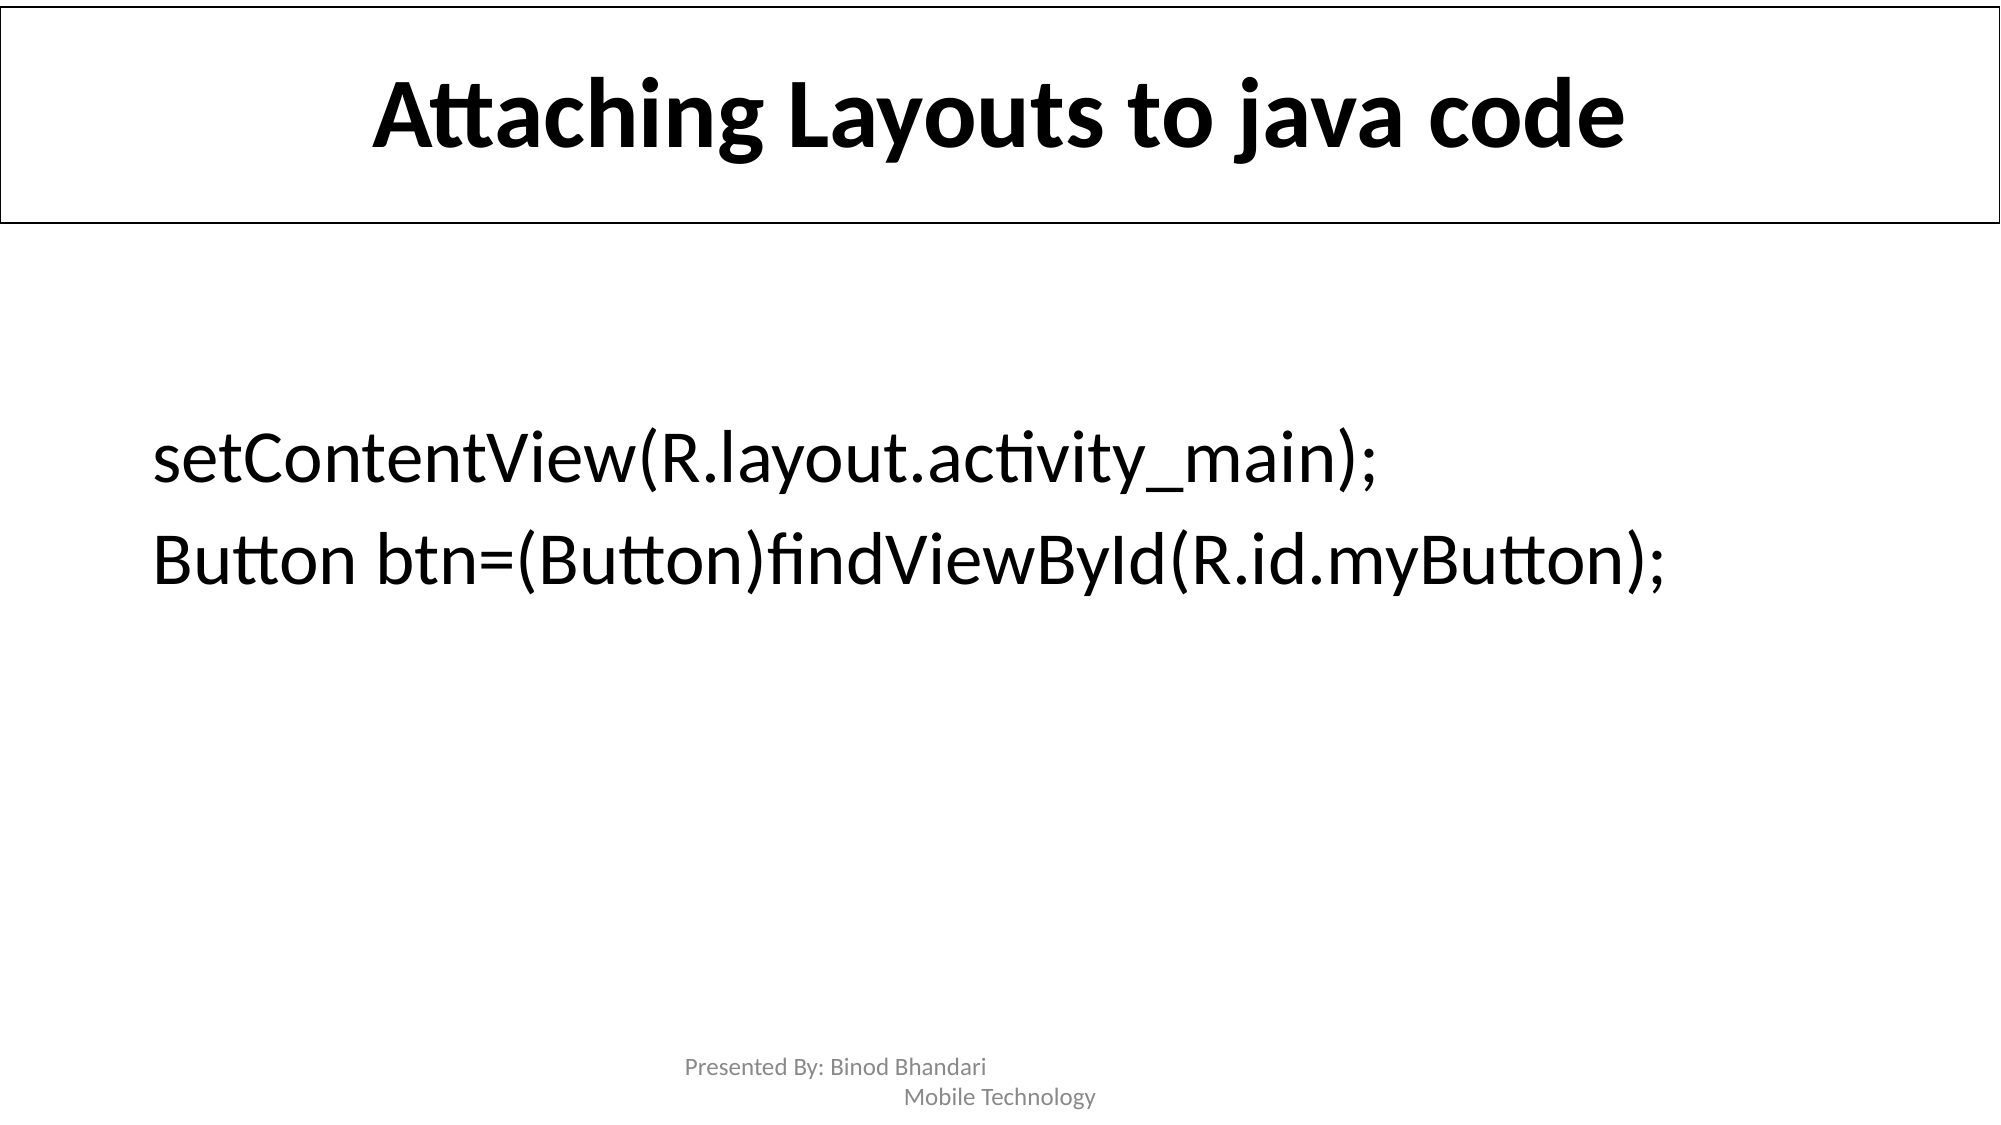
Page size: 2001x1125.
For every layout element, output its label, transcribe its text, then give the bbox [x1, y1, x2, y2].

list setContentView(R.layout.activity_main); Button btn=(Button)findViewById(R.id.myButton); [137, 299, 1863, 1014]
text_box Presented By: Binod Bhandari Mobile Technology [662, 1042, 1338, 1103]
title Attaching Layouts to java code [0, 6, 2000, 223]
